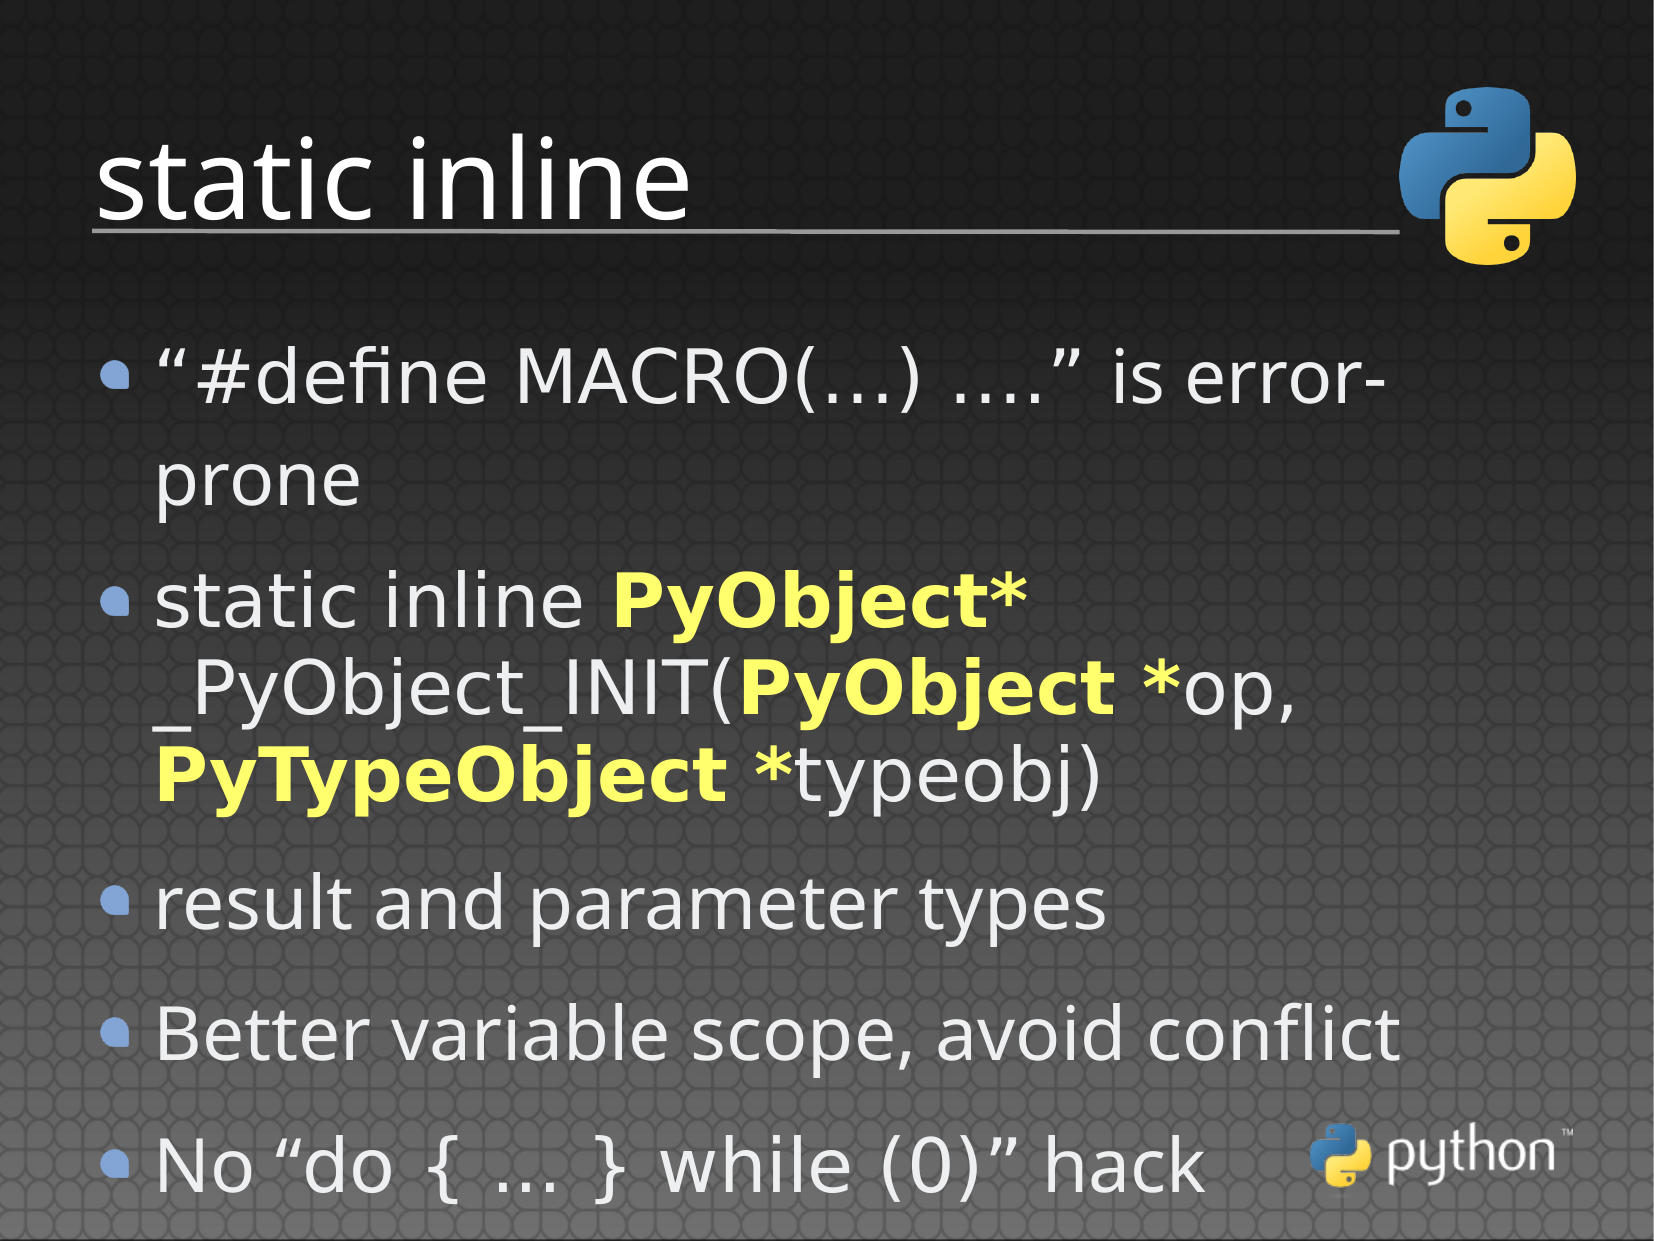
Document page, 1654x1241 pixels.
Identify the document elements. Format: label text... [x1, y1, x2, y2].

list “#define MACRO(…) ….” is error-prone static inline PyObject* _PyObject_INIT(PyObject *op, PyTypeObject *typeobj) result and parameter types Better variable scope, avoid conflict No “do { ... } while (0)” hack [82, 323, 1571, 1129]
picture [0, 0, 1654, 1241]
title static inline [94, 100, 1426, 251]
